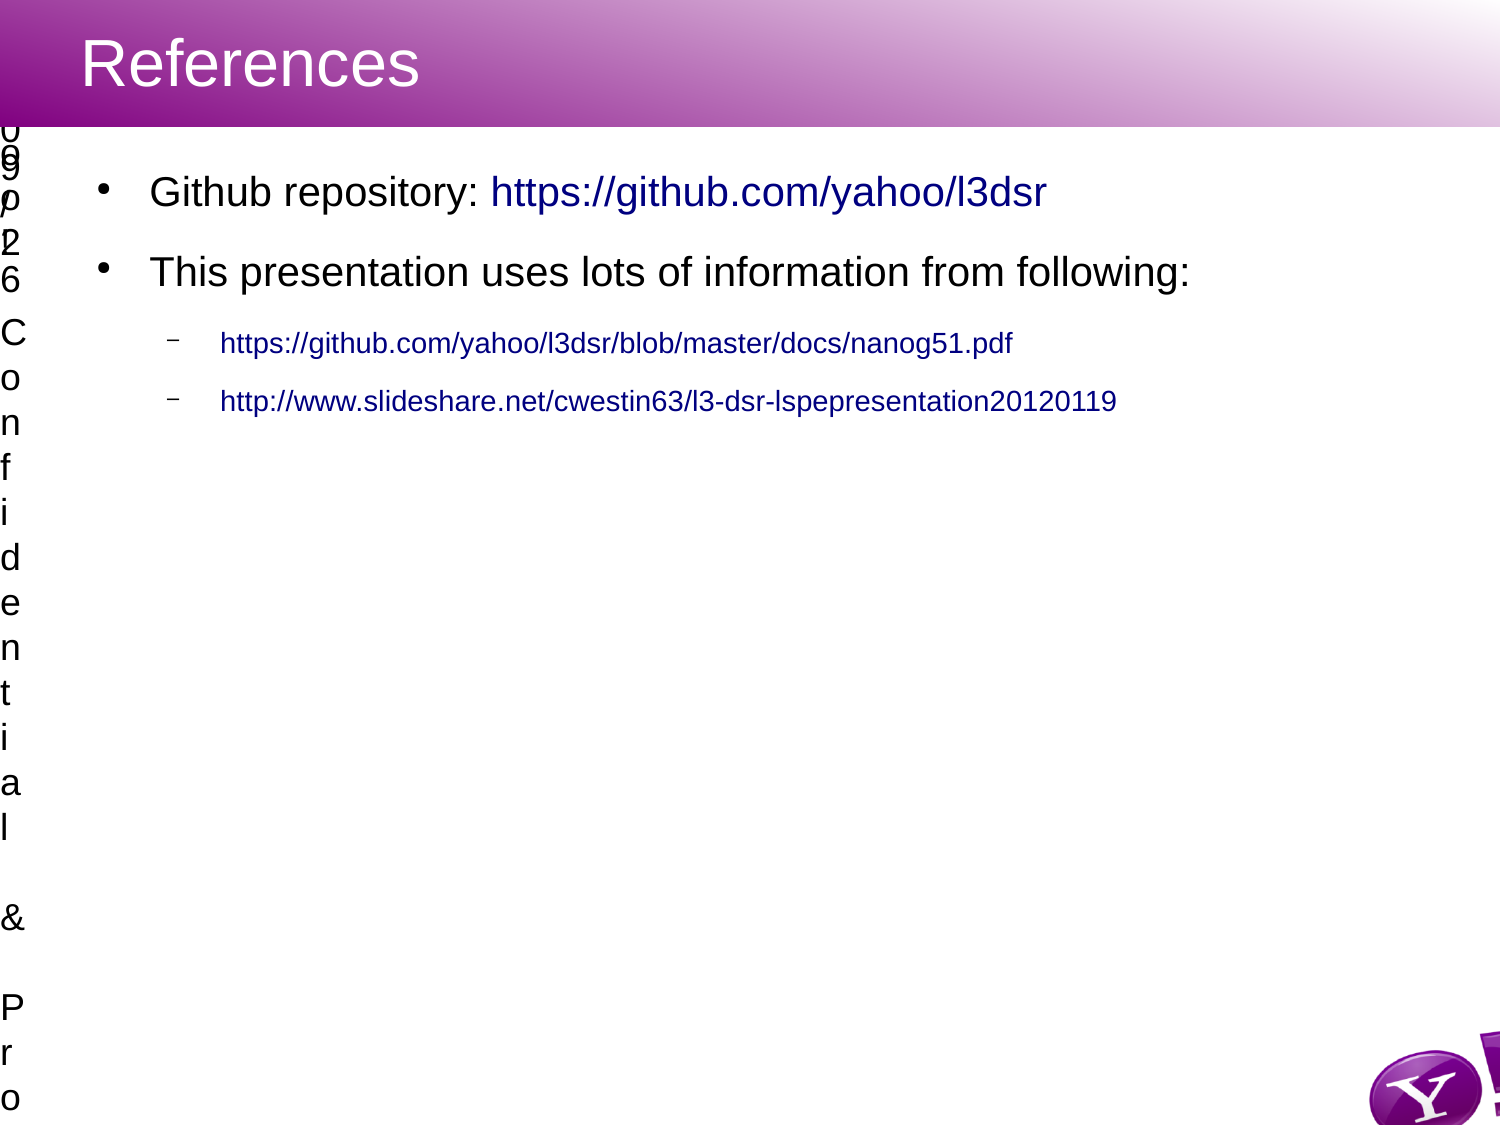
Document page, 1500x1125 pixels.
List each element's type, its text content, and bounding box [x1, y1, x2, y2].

picture [1366, 1027, 1500, 1125]
title References [0, 0, 1500, 127]
list Github repository: https://github.com/yahoo/l3dsr This presentation uses lots of information from following: https://github.com/yahoo/l3dsr/blob/master/docs/nanog51.pdf http://www.slideshare.net/cwestin63/l3-dsr-lspepresentation20120119 [78, 164, 1438, 1015]
